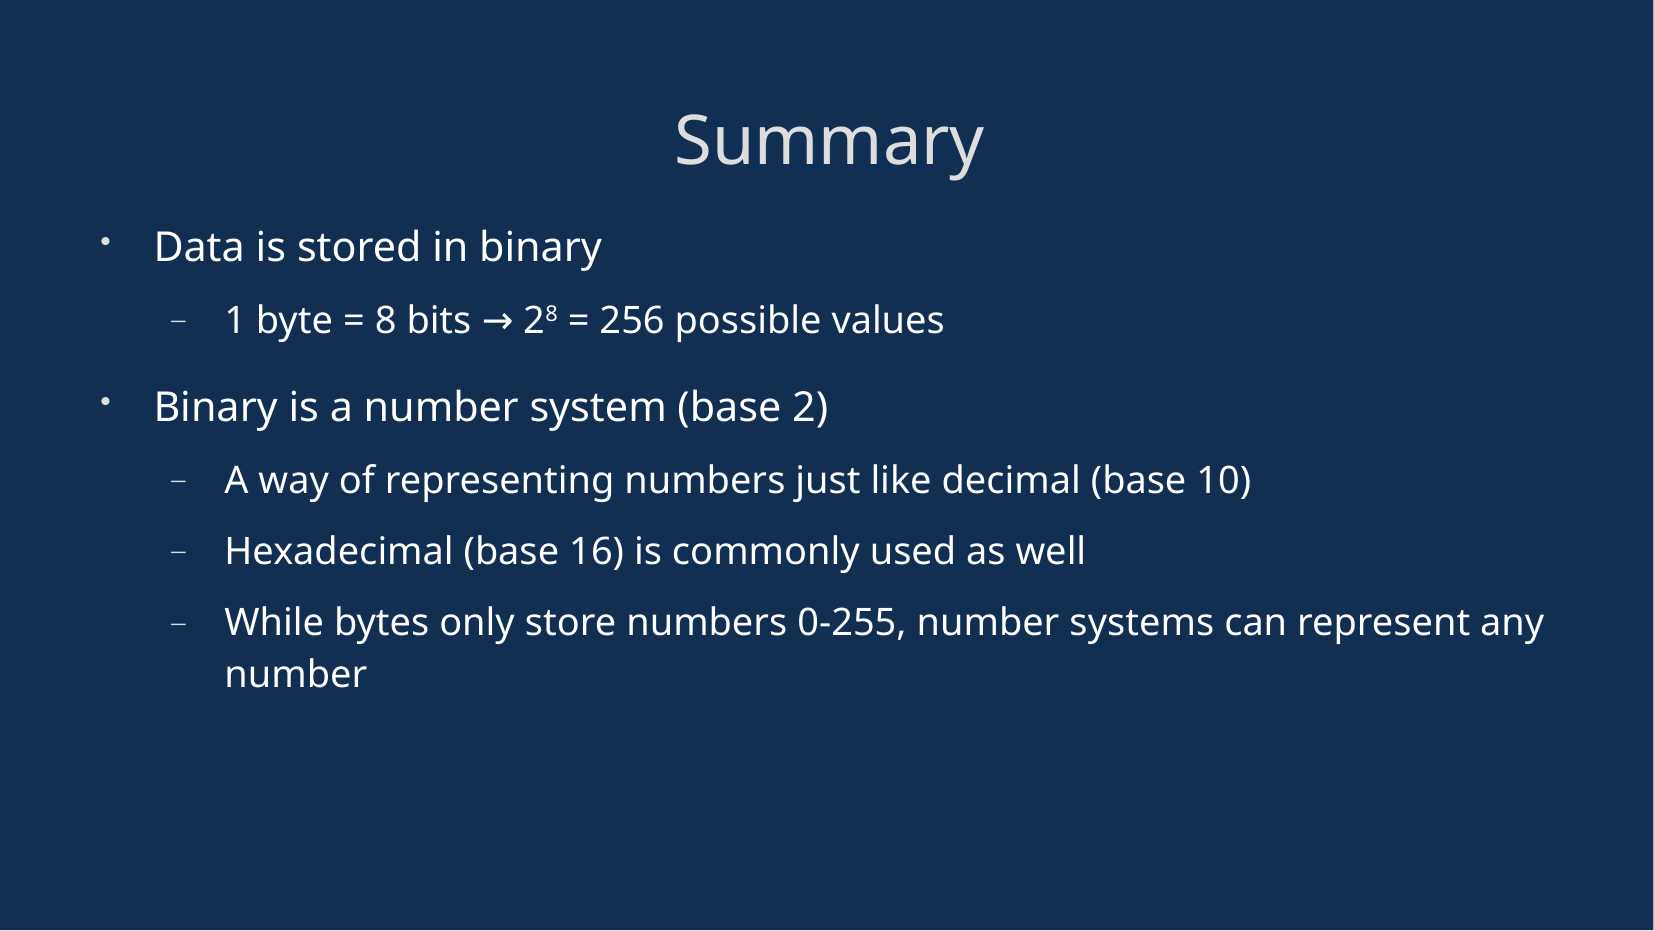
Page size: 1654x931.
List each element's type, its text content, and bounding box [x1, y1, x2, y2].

list Data is stored in binary 1 byte = 8 bits → 28 = 256 possible values Binary is a number system (base 2) A way of representing numbers just like decimal (base 10) Hexadecimal (base 16) is commonly used as well While bytes only store numbers 0-255, number systems can represent any number [82, 217, 1571, 758]
title Summary [97, 56, 1563, 217]
